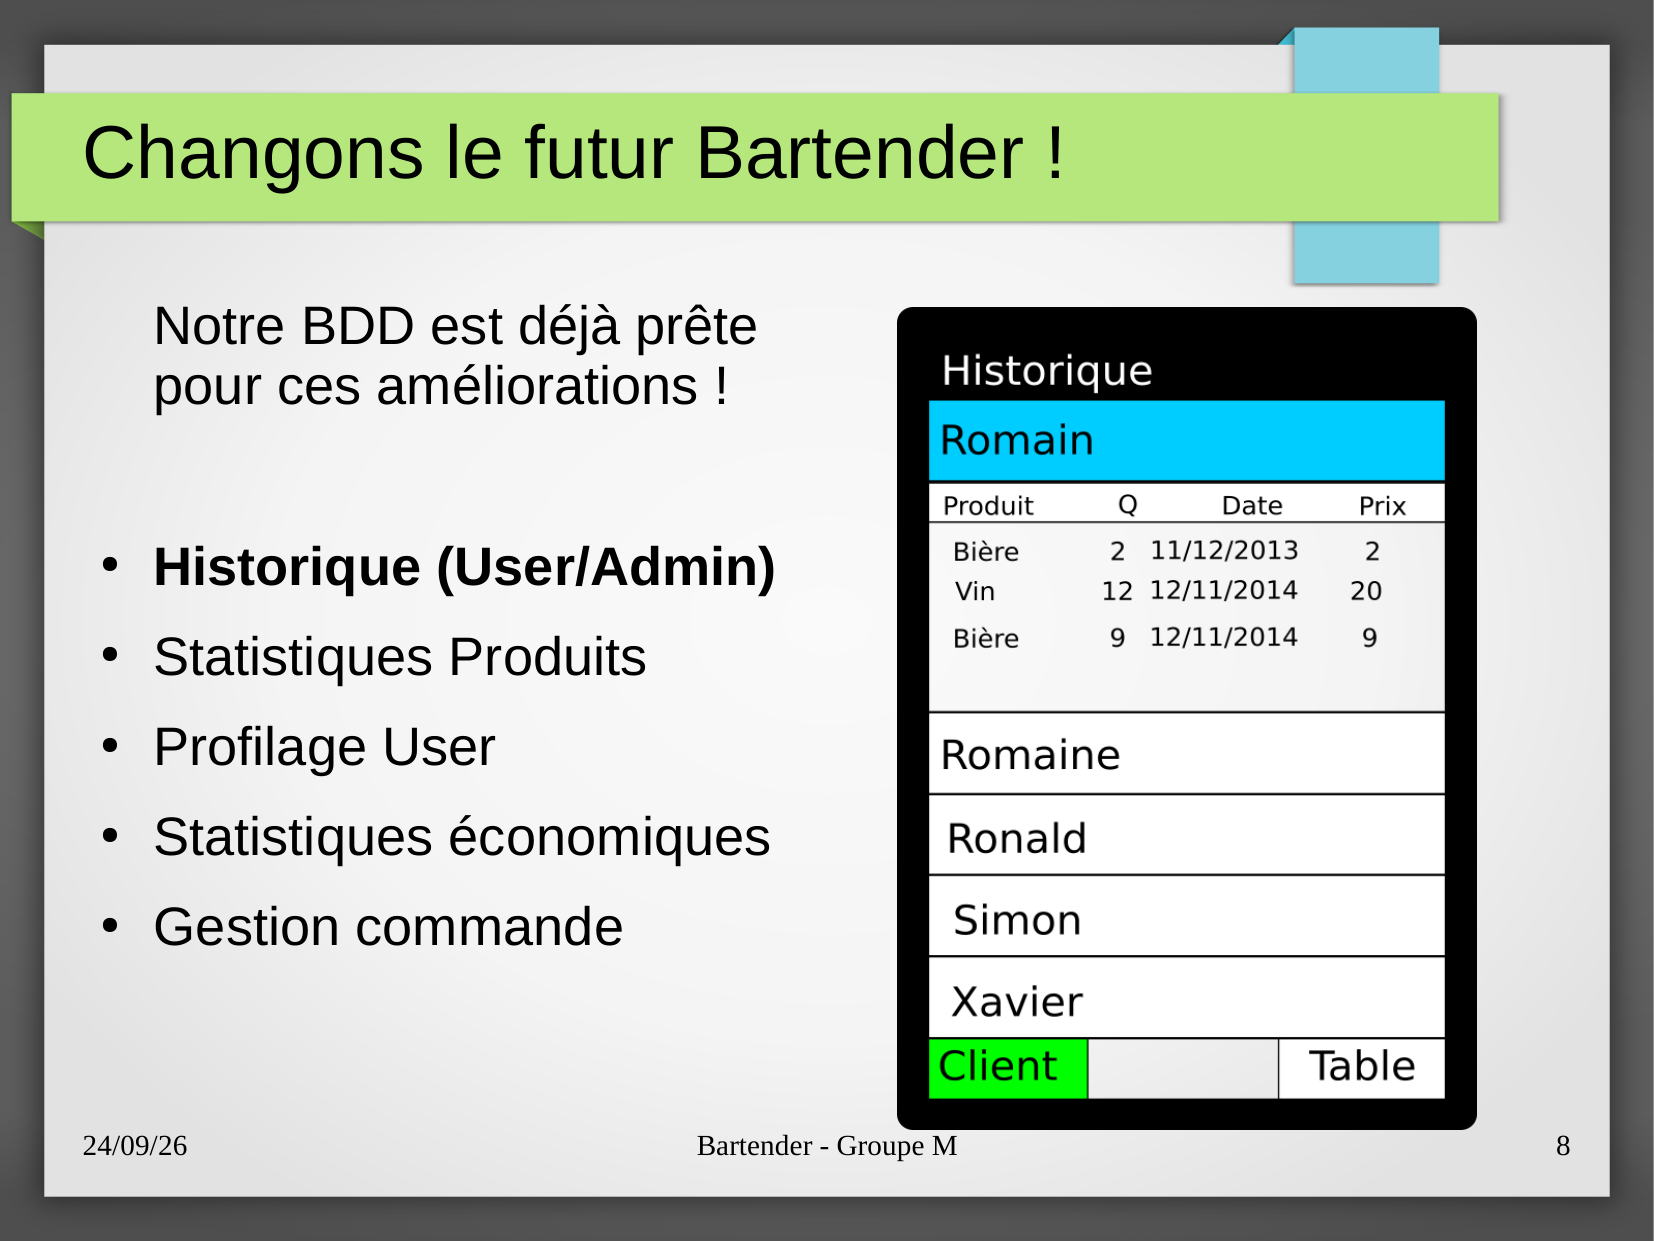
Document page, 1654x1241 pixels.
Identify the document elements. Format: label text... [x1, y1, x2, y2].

picture [0, 0, 1654, 1241]
title Changons le futur Bartender ! [82, 49, 1571, 257]
list Notre BDD est déjà prête pour ces améliorations ! Historique (User/Admin) Statistiques Produits Profilage User Statistiques économiques Gestion commande [82, 295, 809, 1015]
